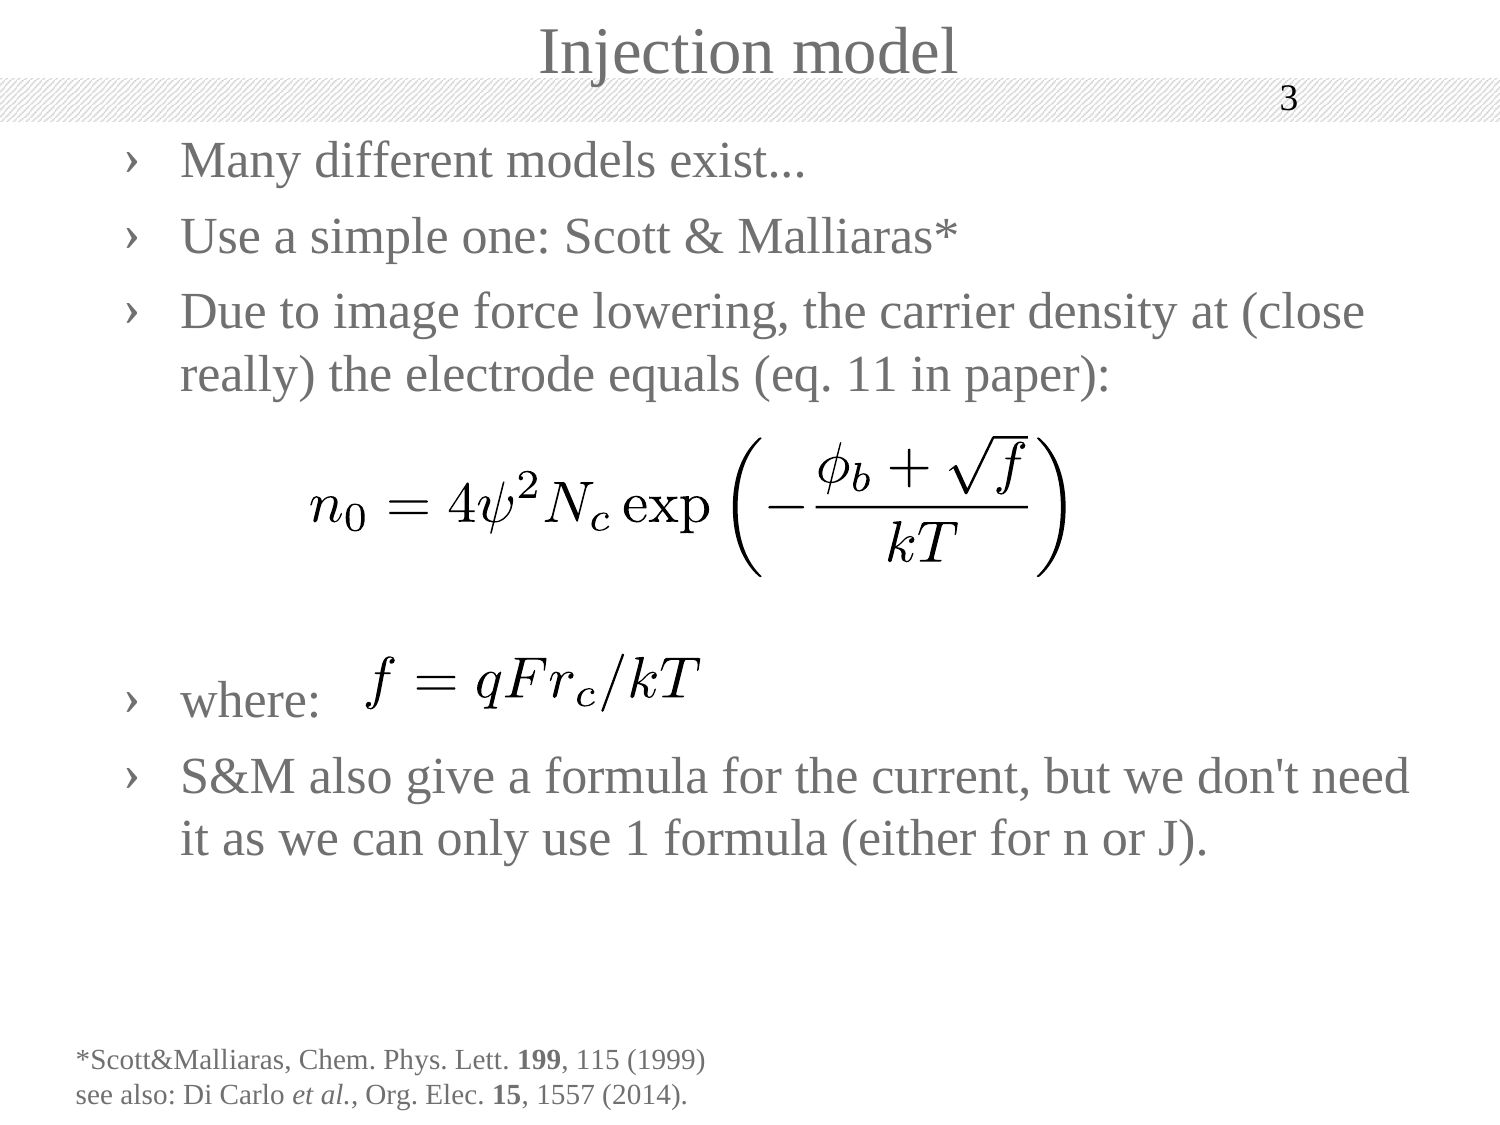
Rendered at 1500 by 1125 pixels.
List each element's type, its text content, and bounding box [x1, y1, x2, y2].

picture [0, 78, 1500, 122]
title Injection model [98, 7, 1400, 116]
list Many different models exist... Use a simple one: Scott & Malliaras* Due to image force lowering, the carrier density at (close really) the electrode equals (eq. 11 in paper): where: S&M also give a formula for the current, but we don't need it as we can only use 1 formula (either for n or J). [123, 125, 1426, 778]
text_box [308, 436, 1078, 578]
text_box *Scott&Malliaras, Chem. Phys. Lett. 199, 115 (1999) see also: Di Carlo et al., Org. Elec. 15, 1557 (2014). [60, 1032, 719, 1118]
text_box [362, 653, 702, 712]
